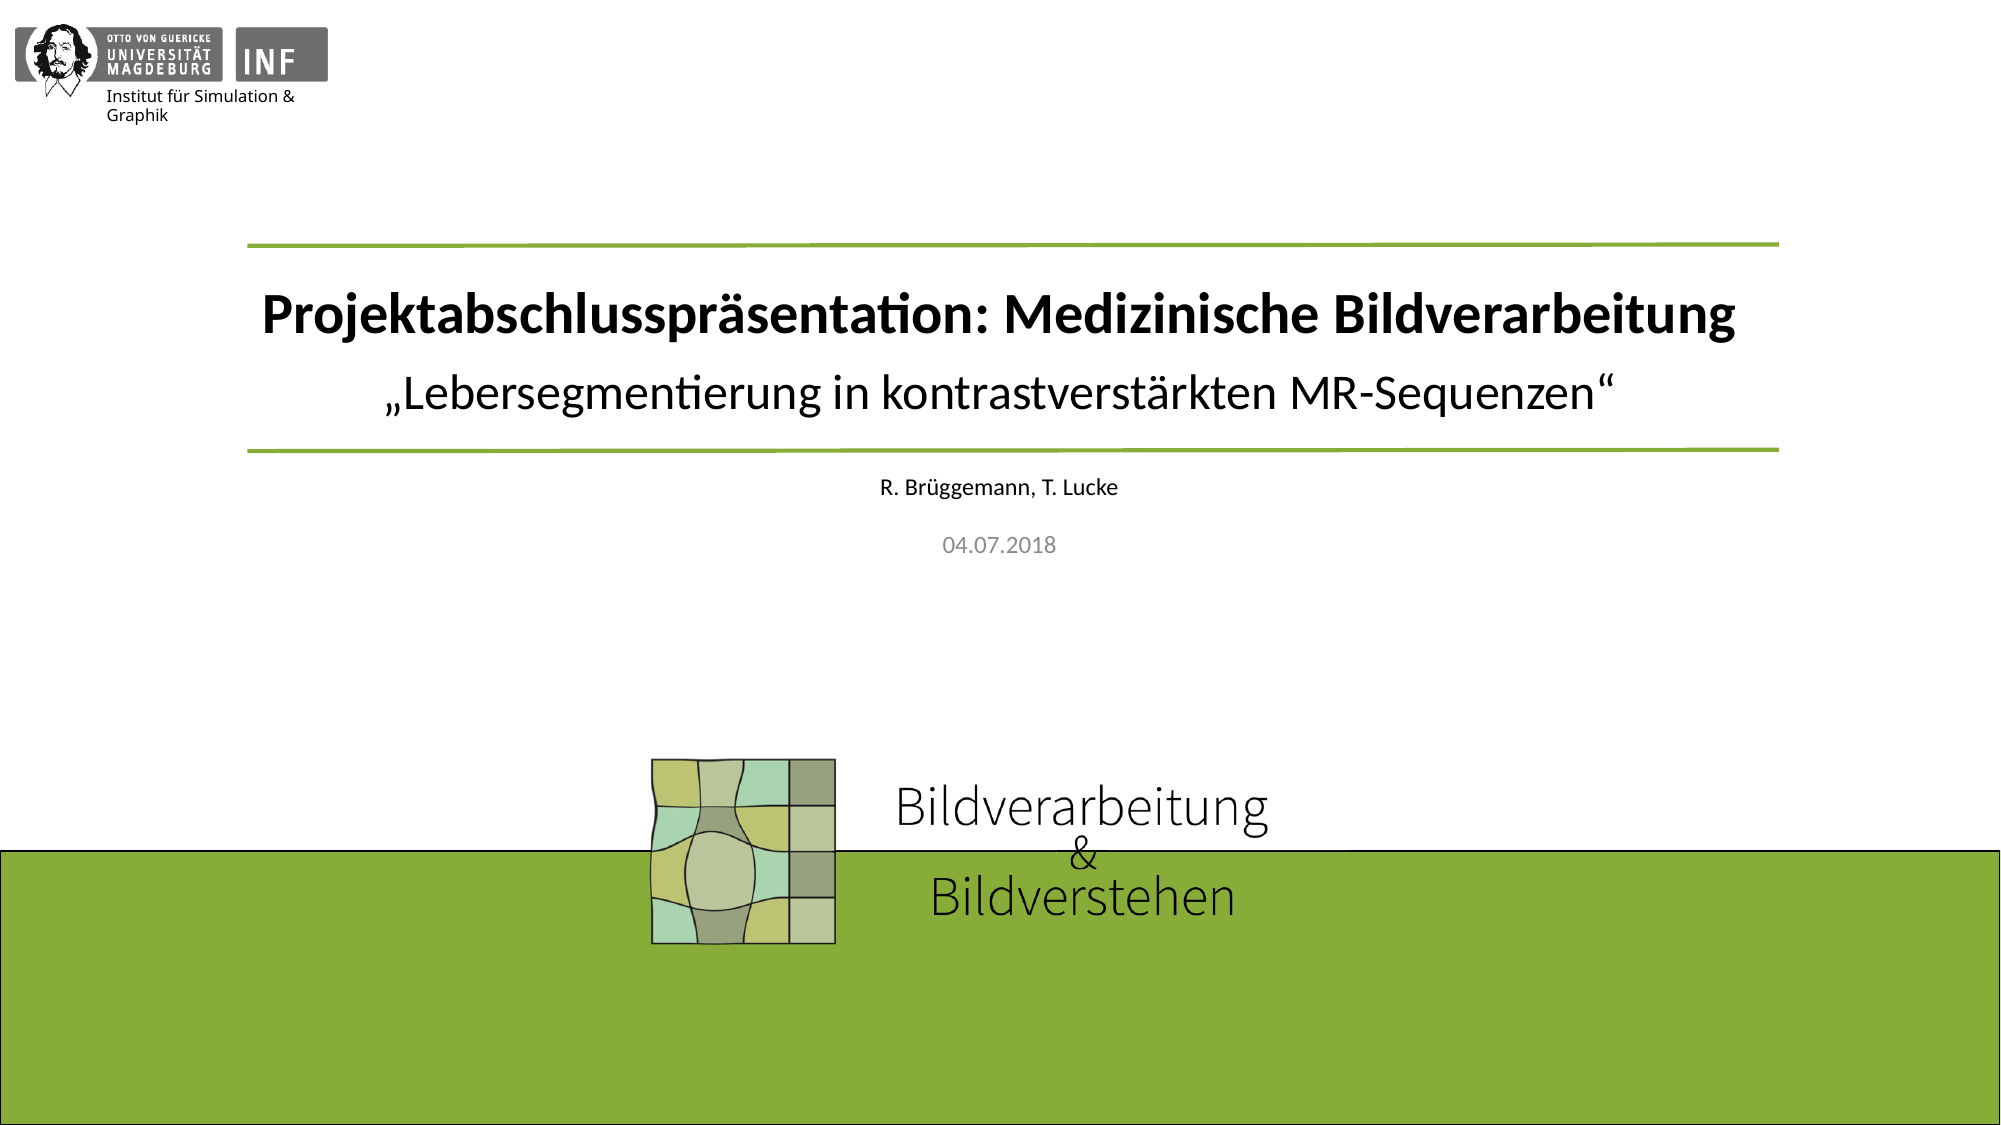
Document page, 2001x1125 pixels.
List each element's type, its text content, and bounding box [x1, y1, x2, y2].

picture [649, 758, 1349, 945]
list R. Brüggemann, T. Lucke [0, 463, 2000, 508]
picture [15, 24, 328, 97]
subtitle „Lebersegmentierung in kontrastverstärkten MR-Sequenzen“ [0, 351, 2000, 421]
title Projektabschlusspräsentation: Medizinische Bildverarbeitung [0, 268, 2000, 351]
slide_number 04.07.2018 [0, 513, 2000, 574]
